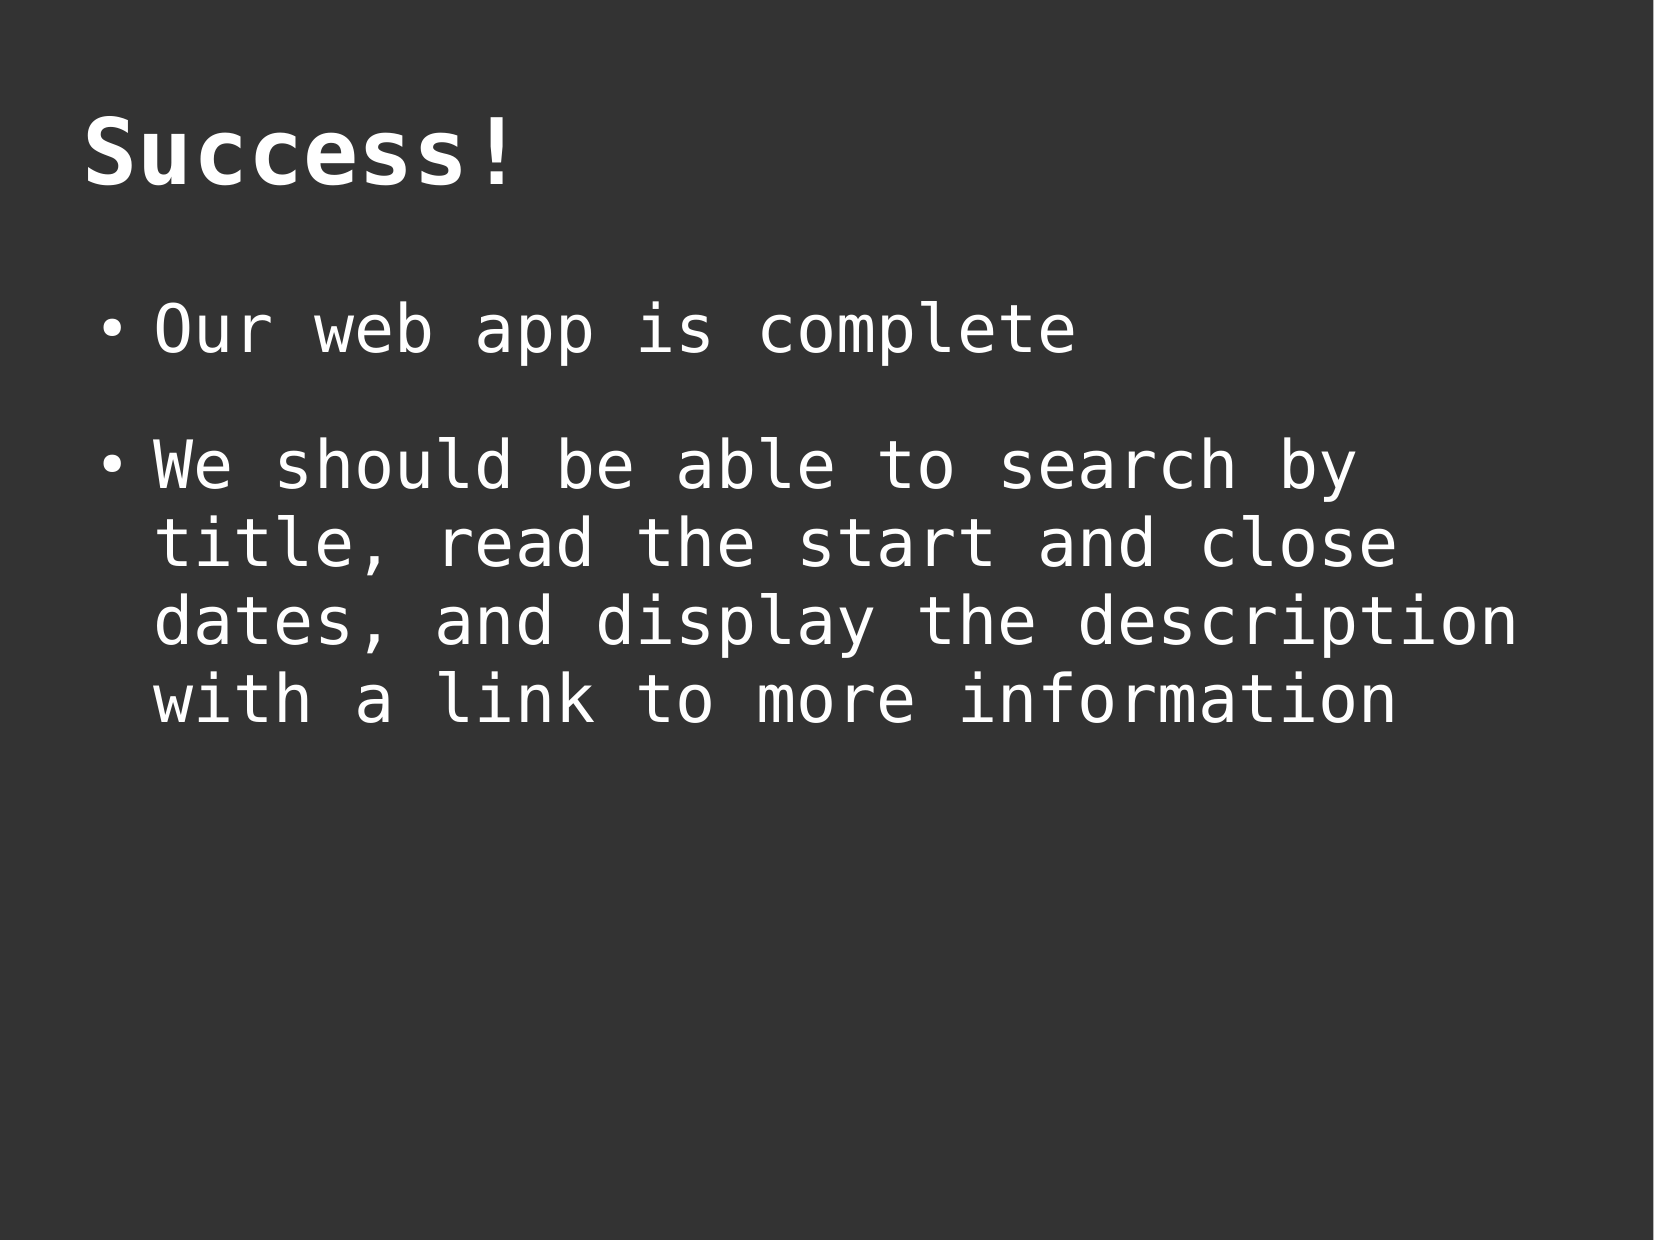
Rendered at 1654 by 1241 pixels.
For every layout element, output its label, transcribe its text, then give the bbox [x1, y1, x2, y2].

title Success! [82, 49, 1571, 257]
list Our web app is complete We should be able to search by title, read the start and close dates, and display the description with a link to more information [82, 290, 1571, 1182]
